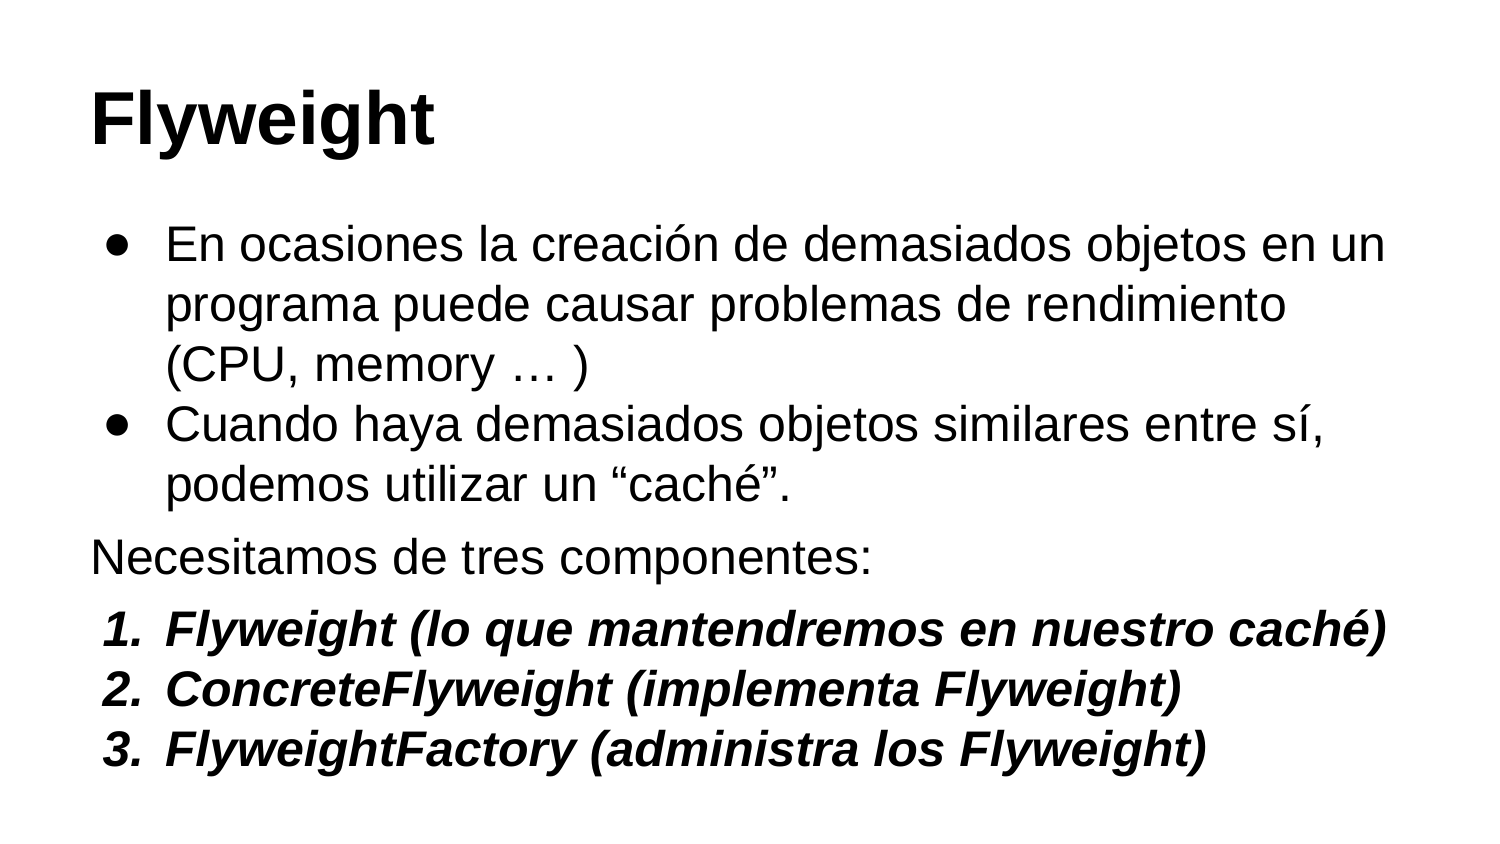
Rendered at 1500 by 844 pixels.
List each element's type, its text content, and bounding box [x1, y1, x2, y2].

title Flyweight [75, 33, 1425, 175]
list En ocasiones la creación de demasiados objetos en un programa puede causar problemas de rendimiento (CPU, memory … ) Cuando haya demasiados objetos similares entre sí, podemos utilizar un “caché”. Necesitamos de tres componentes: Flyweight (lo que mantendremos en nuestro caché) ConcreteFlyweight (implementa Flyweight) FlyweightFactory (administra los Flyweight) [75, 196, 1425, 808]
